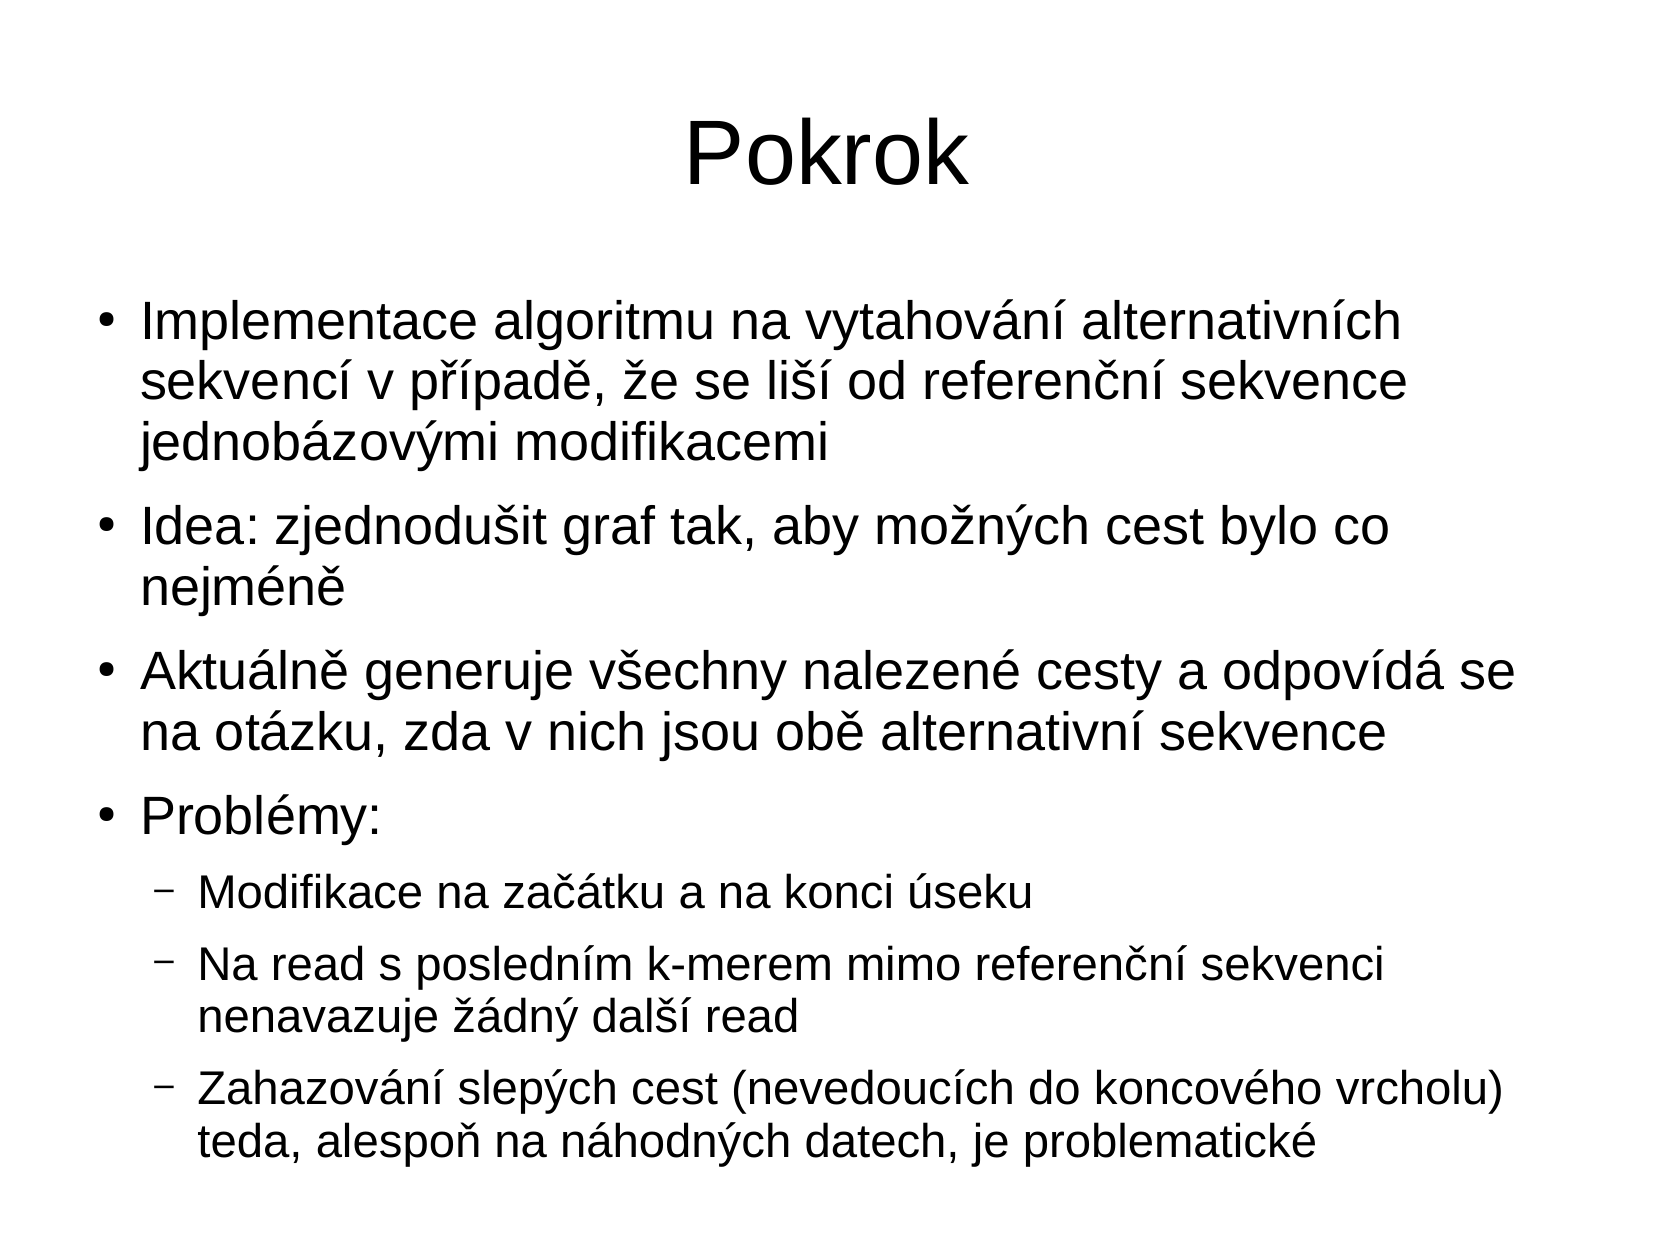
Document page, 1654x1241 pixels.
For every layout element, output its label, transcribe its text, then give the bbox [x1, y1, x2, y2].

list Implementace algoritmu na vytahování alternativních sekvencí v případě, že se liší od referenční sekvence jednobázovými modifikacemi Idea: zjednodušit graf tak, aby možných cest bylo co nejméně Aktuálně generuje všechny nalezené cesty a odpovídá se na otázku, zda v nich jsou obě alternativní sekvence Problémy: Modifikace na začátku a na konci úseku Na read s posledním k-merem mimo referenční sekvenci nenavazuje žádný další read Zahazování slepých cest (nevedoucích do koncového vrcholu) teda, alespoň na náhodných datech, je problematické [82, 290, 1571, 1170]
title Pokrok [82, 49, 1571, 257]
